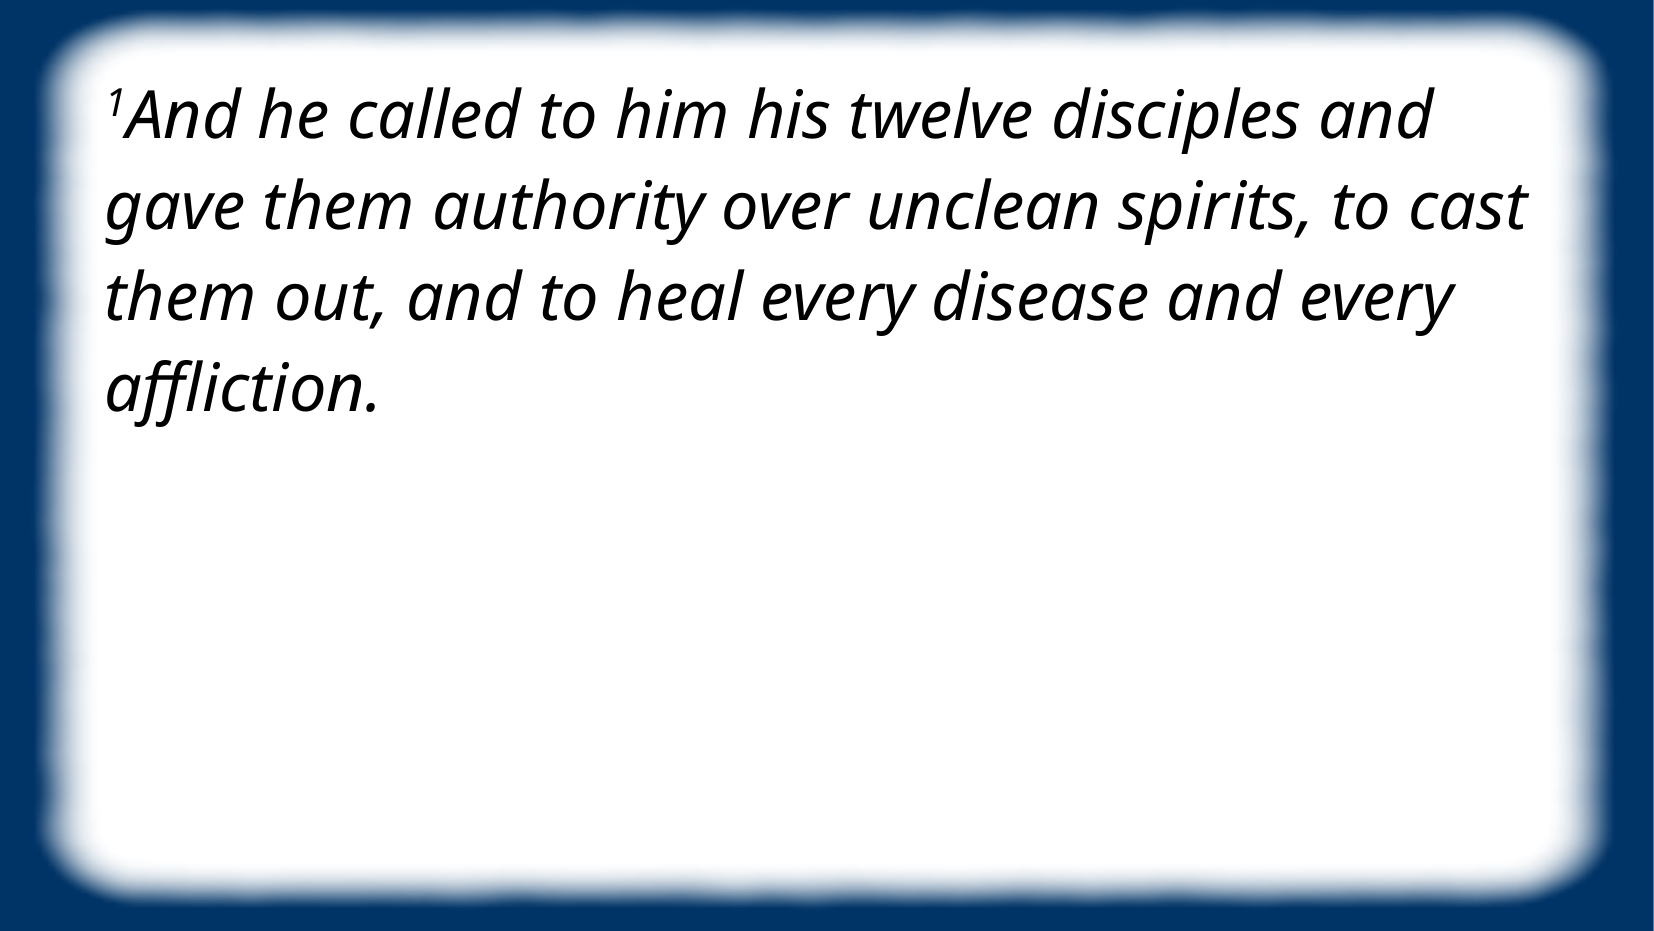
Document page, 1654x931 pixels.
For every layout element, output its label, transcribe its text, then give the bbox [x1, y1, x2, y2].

text_box 1And he called to him his twelve disciples and gave them authority over unclean spirits, to cast them out, and to heal every disease and every affliction. [90, 60, 1546, 430]
picture [0, 0, 1654, 931]
